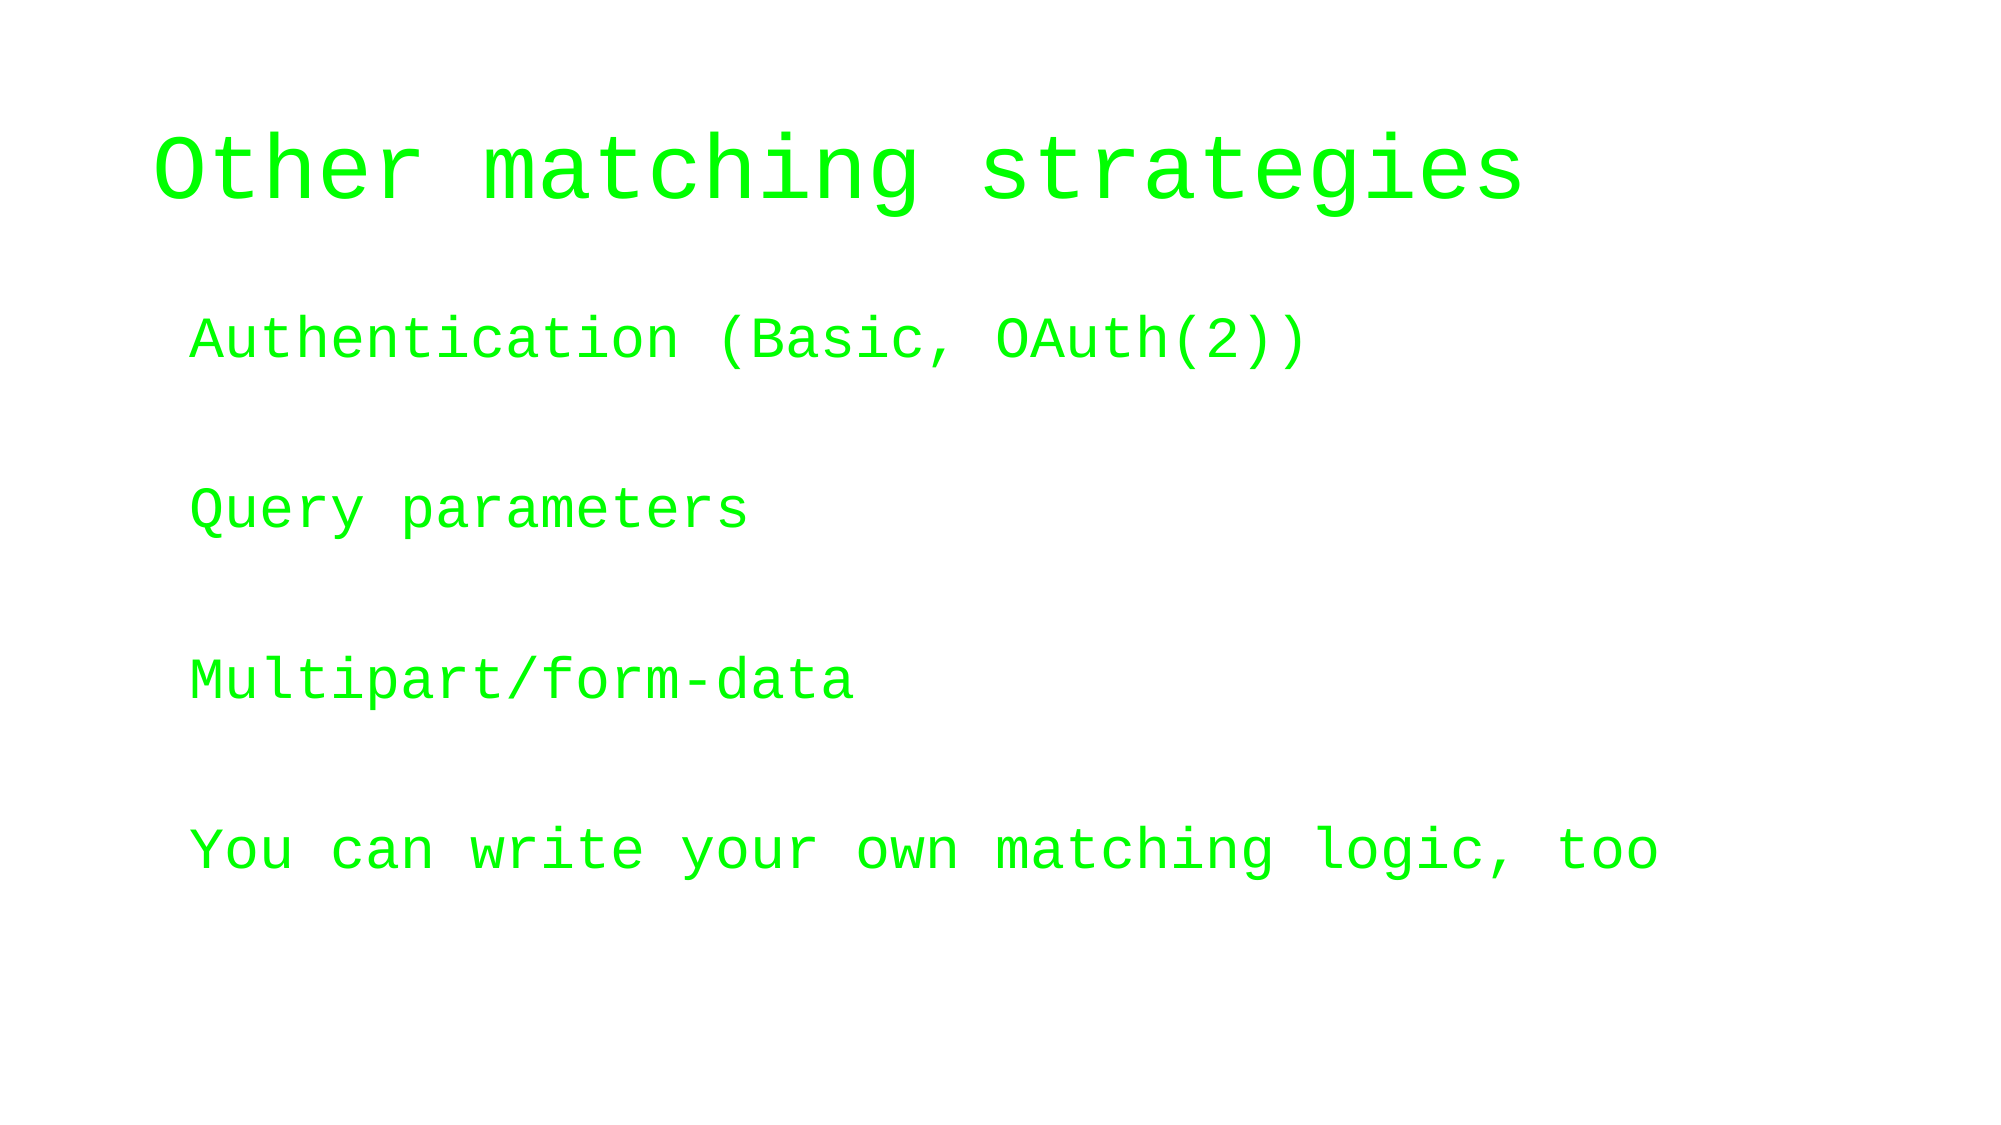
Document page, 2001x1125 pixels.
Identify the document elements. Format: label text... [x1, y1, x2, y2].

list Authentication (Basic, OAuth(2)) Query parameters Multipart/form-data You can write your own matching logic, too [137, 299, 1863, 1101]
title Other matching strategies [137, 59, 1863, 278]
